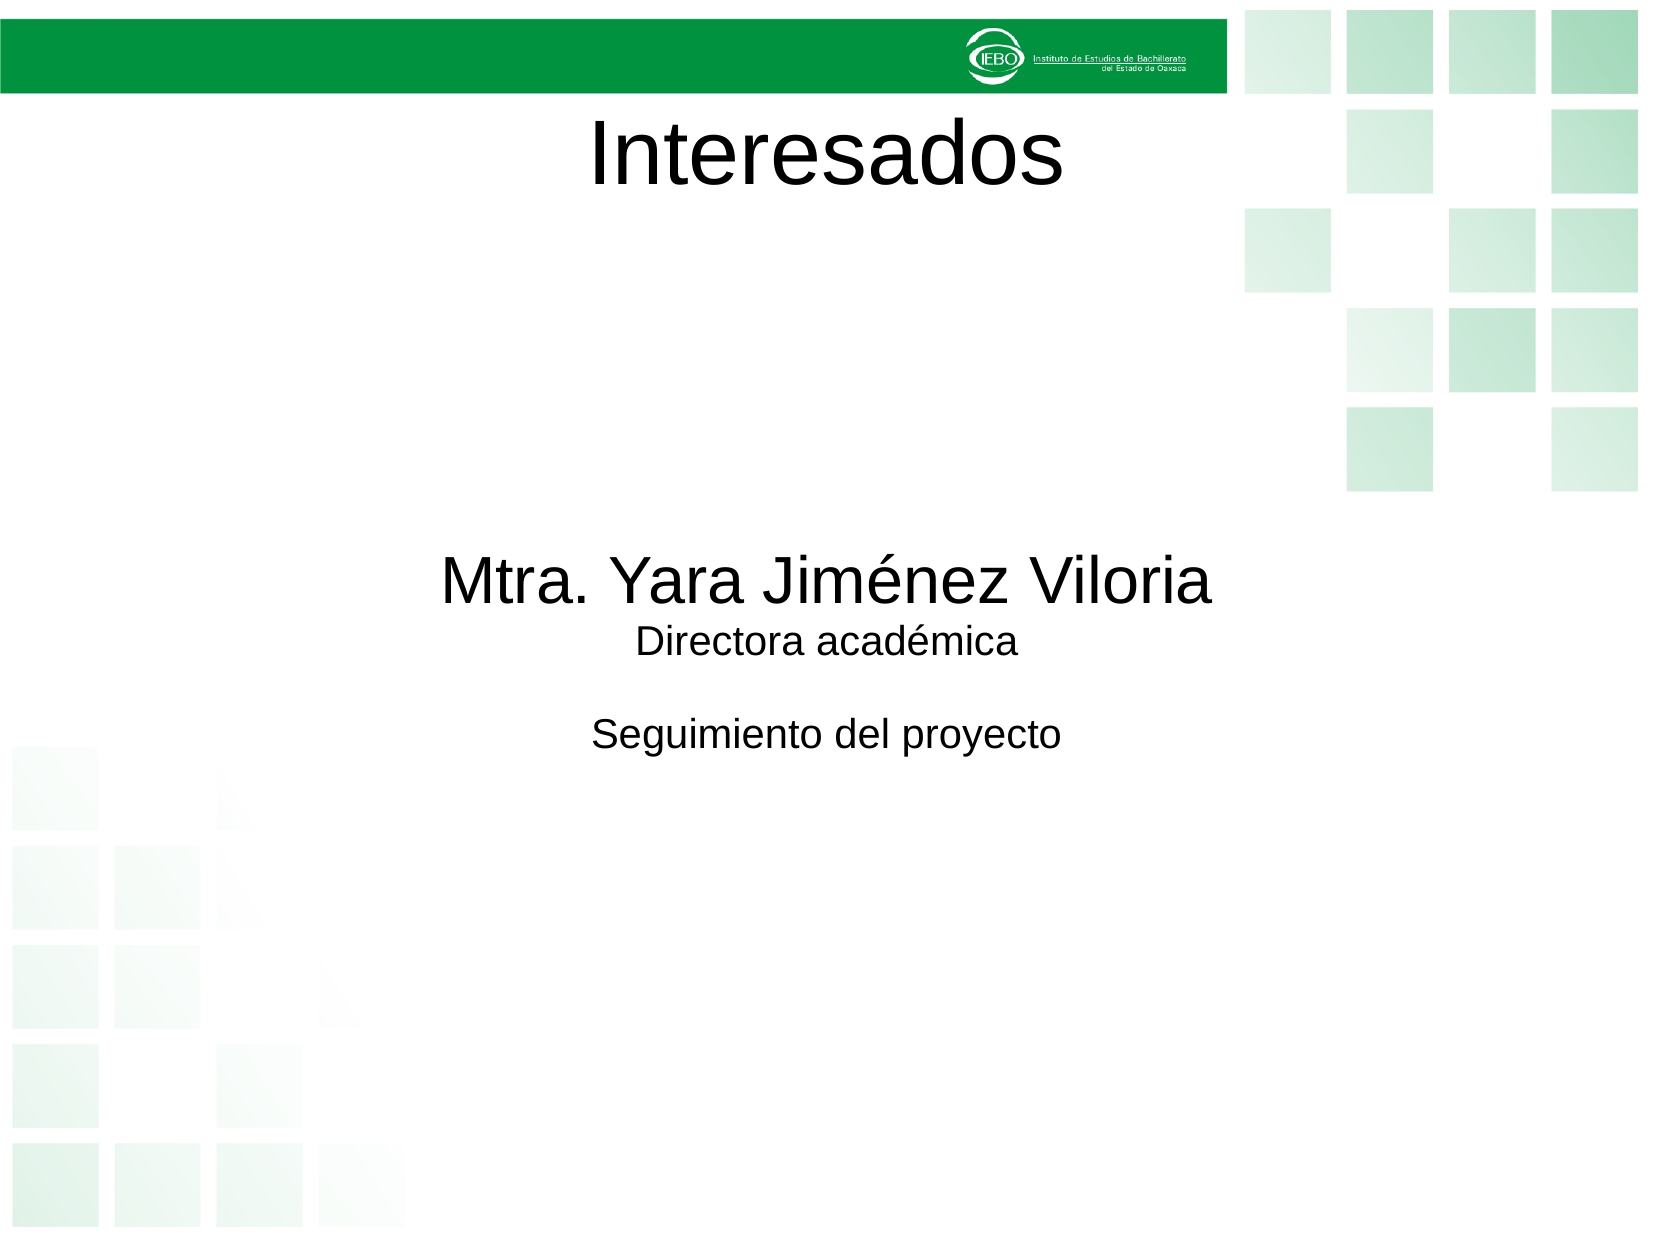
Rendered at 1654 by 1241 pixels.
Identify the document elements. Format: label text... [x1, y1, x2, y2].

subtitle Mtra. Yara Jiménez Viloria Directora académica Seguimiento del proyecto [82, 290, 1571, 1010]
picture [0, 0, 1654, 1241]
title Interesados [82, 49, 1571, 257]
